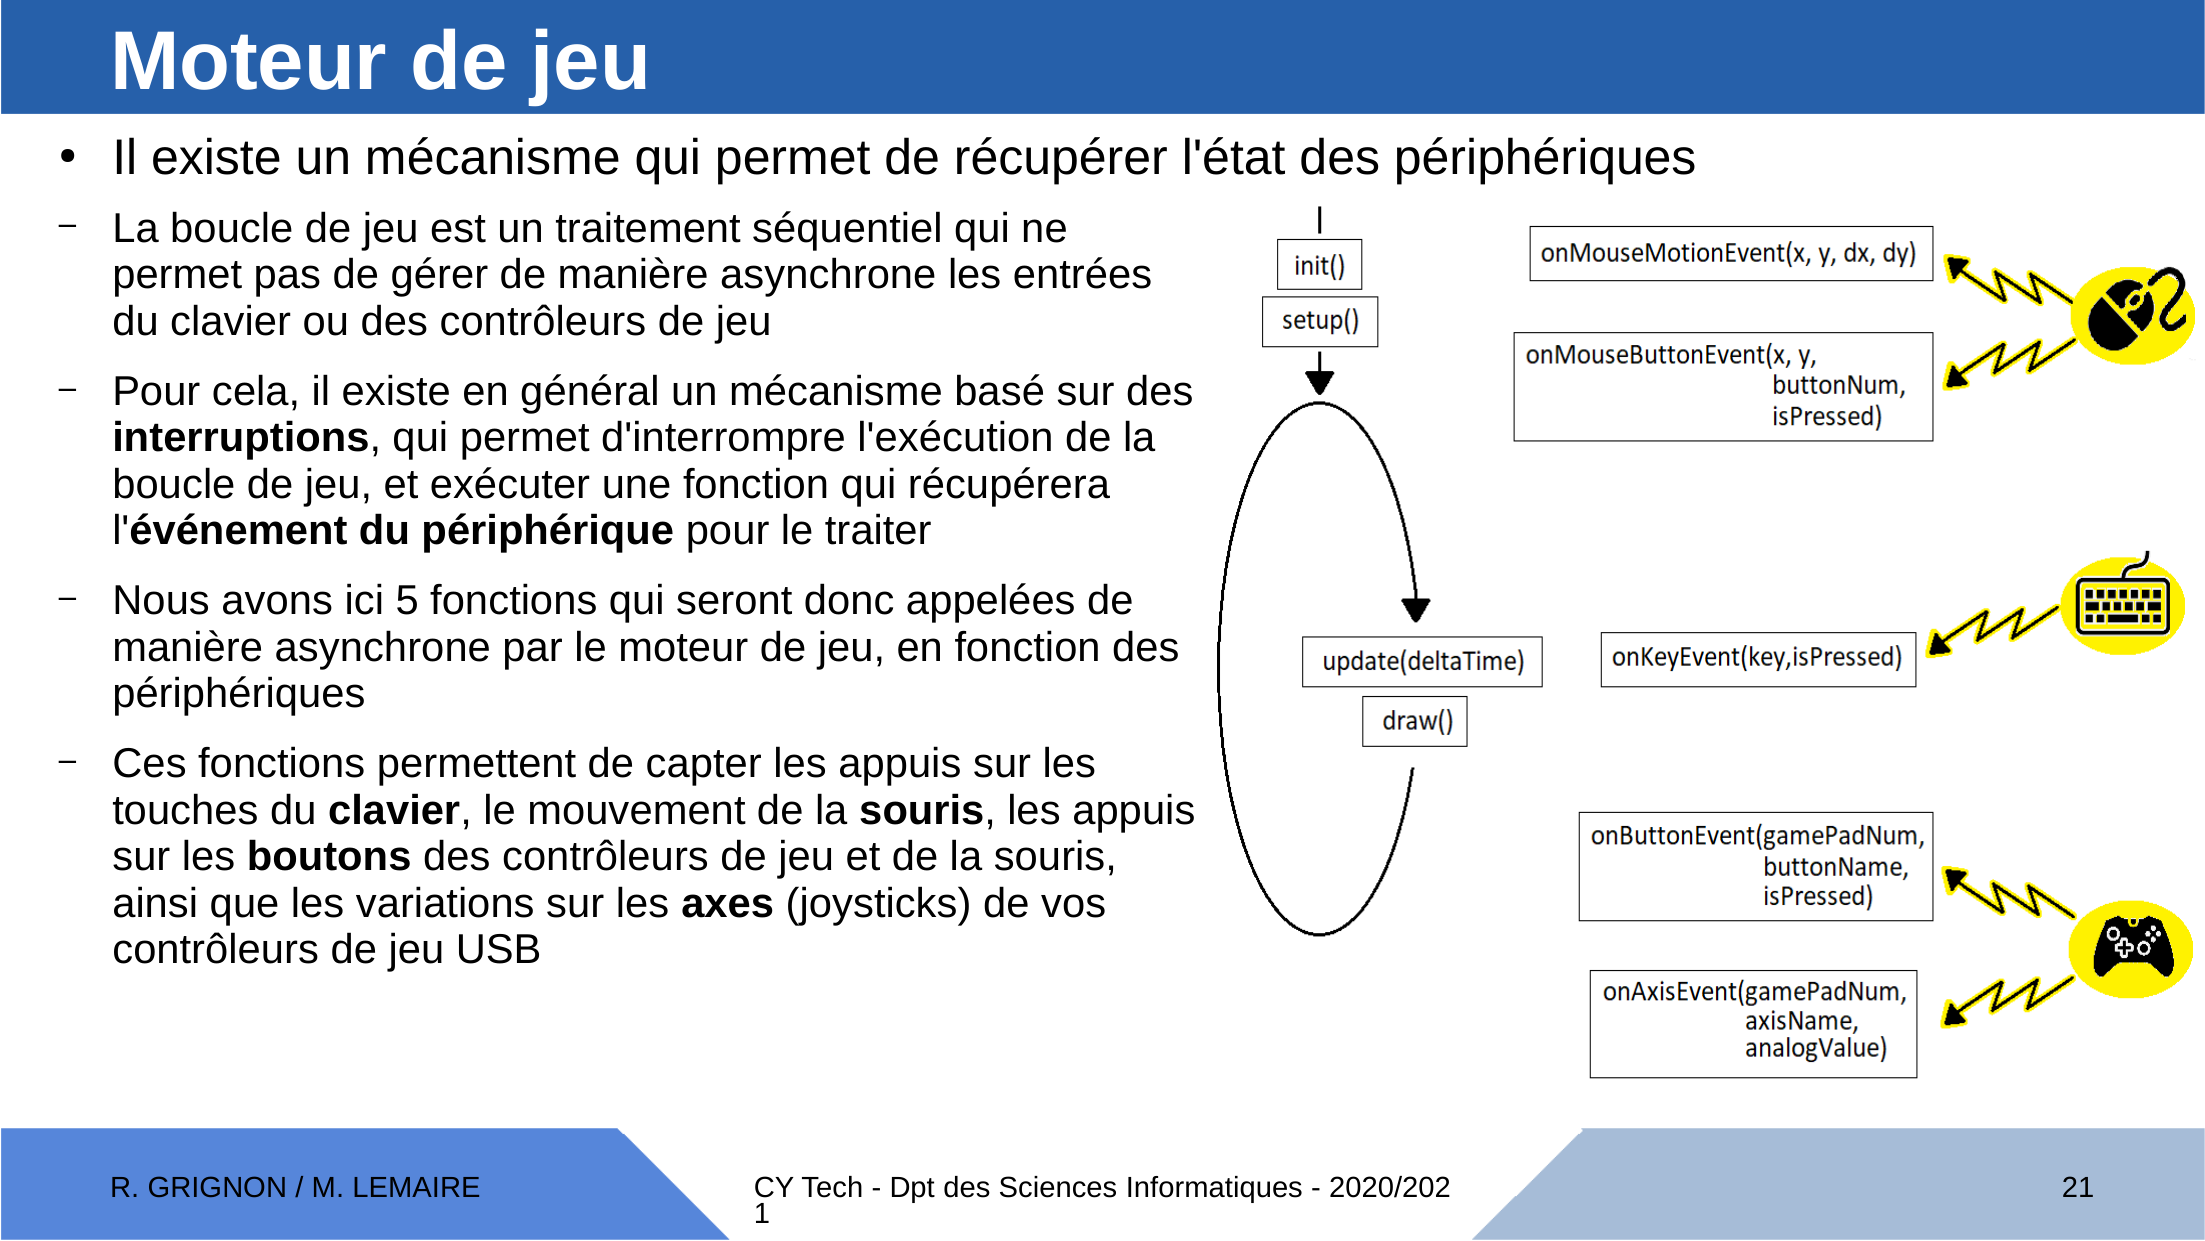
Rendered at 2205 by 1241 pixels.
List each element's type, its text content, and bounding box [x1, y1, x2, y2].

title Moteur de jeu [110, 49, 2095, 199]
list La boucle de jeu est un traitement séquentiel qui ne permet pas de gérer de manière asynchrone les entrées du clavier ou des contrôleurs de jeu Pour cela, il existe en général un mécanisme basé sur des interruptions, qui permet d'interrompre l'exécution de la boucle de jeu, et exécuter une fonction qui récupérera l'événement du périphérique pour le traiter Nous avons ici 5 fonctions qui seront donc appelées de manière asynchrone par le moteur de jeu, en fonction des périphériques Ces fonctions permettent de capter les appuis sur les touches du clavier, le mouvement de la souris, les appuis sur les boutons des contrôleurs de jeu et de la souris, ainsi que les variations sur les axes (joysticks) de vos contrôleurs de jeu USB [0, 275, 1207, 1099]
list Il existe un mécanisme qui permet de récupérer l'état des périphériques [41, 199, 2191, 303]
picture [0, 0, 2205, 1241]
